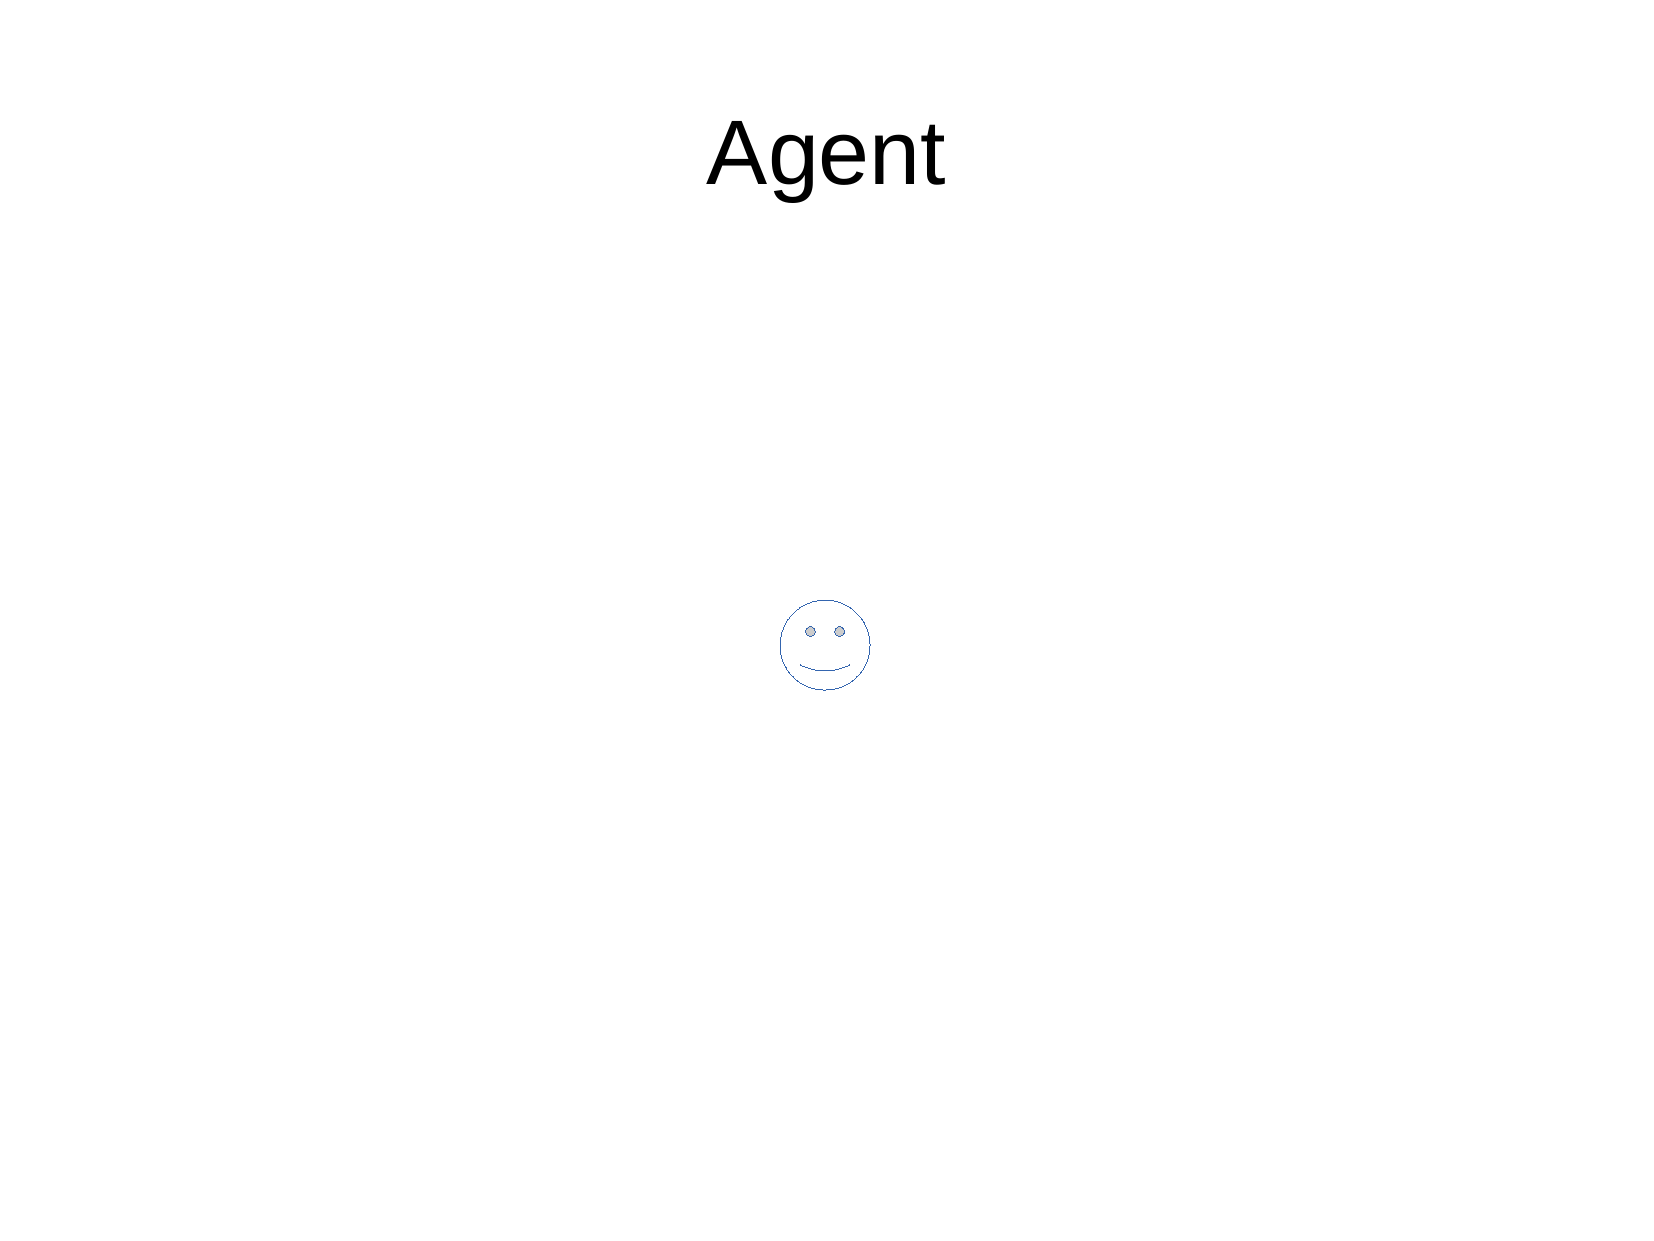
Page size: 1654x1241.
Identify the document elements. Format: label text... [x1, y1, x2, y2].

text_box [780, 600, 871, 691]
title Agent [82, 49, 1571, 257]
